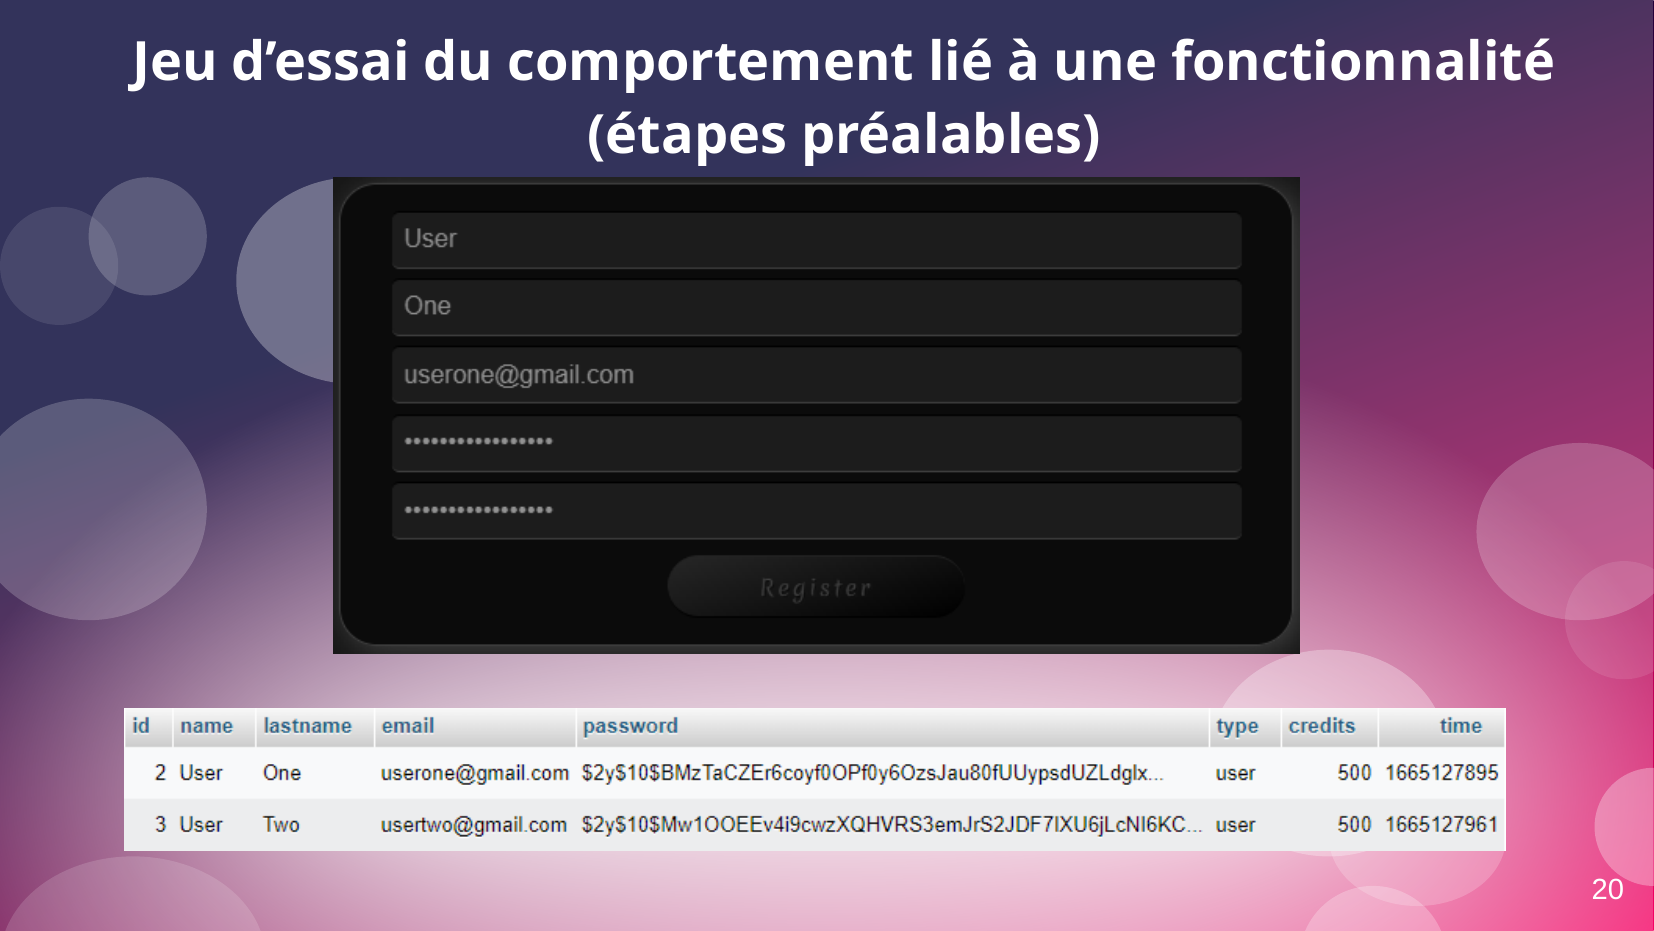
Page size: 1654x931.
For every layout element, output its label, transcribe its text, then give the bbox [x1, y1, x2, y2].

picture [333, 177, 1300, 654]
picture [124, 708, 1506, 851]
title Jeu d’essai du comportement lié à une fonctionnalité (étapes préalables) [88, 14, 1565, 178]
